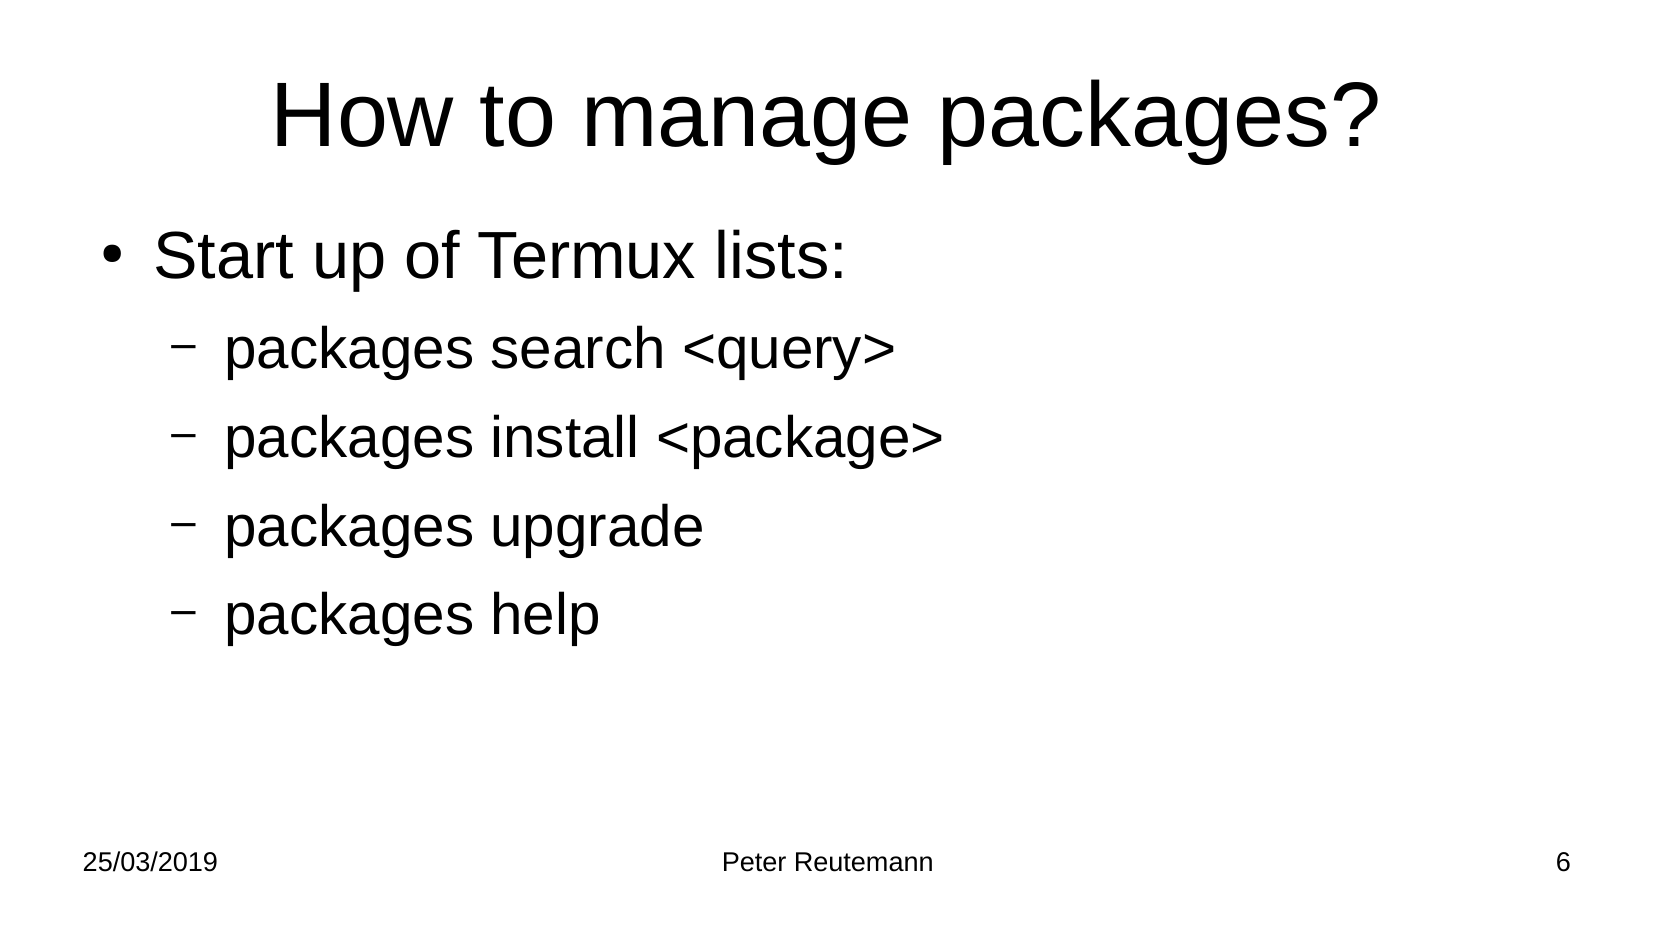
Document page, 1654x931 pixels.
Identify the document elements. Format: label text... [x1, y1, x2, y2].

title How to manage packages? [82, 37, 1571, 193]
list Start up of Termux lists: packages search <query> packages install <package> packages upgrade packages help [82, 217, 1571, 758]
